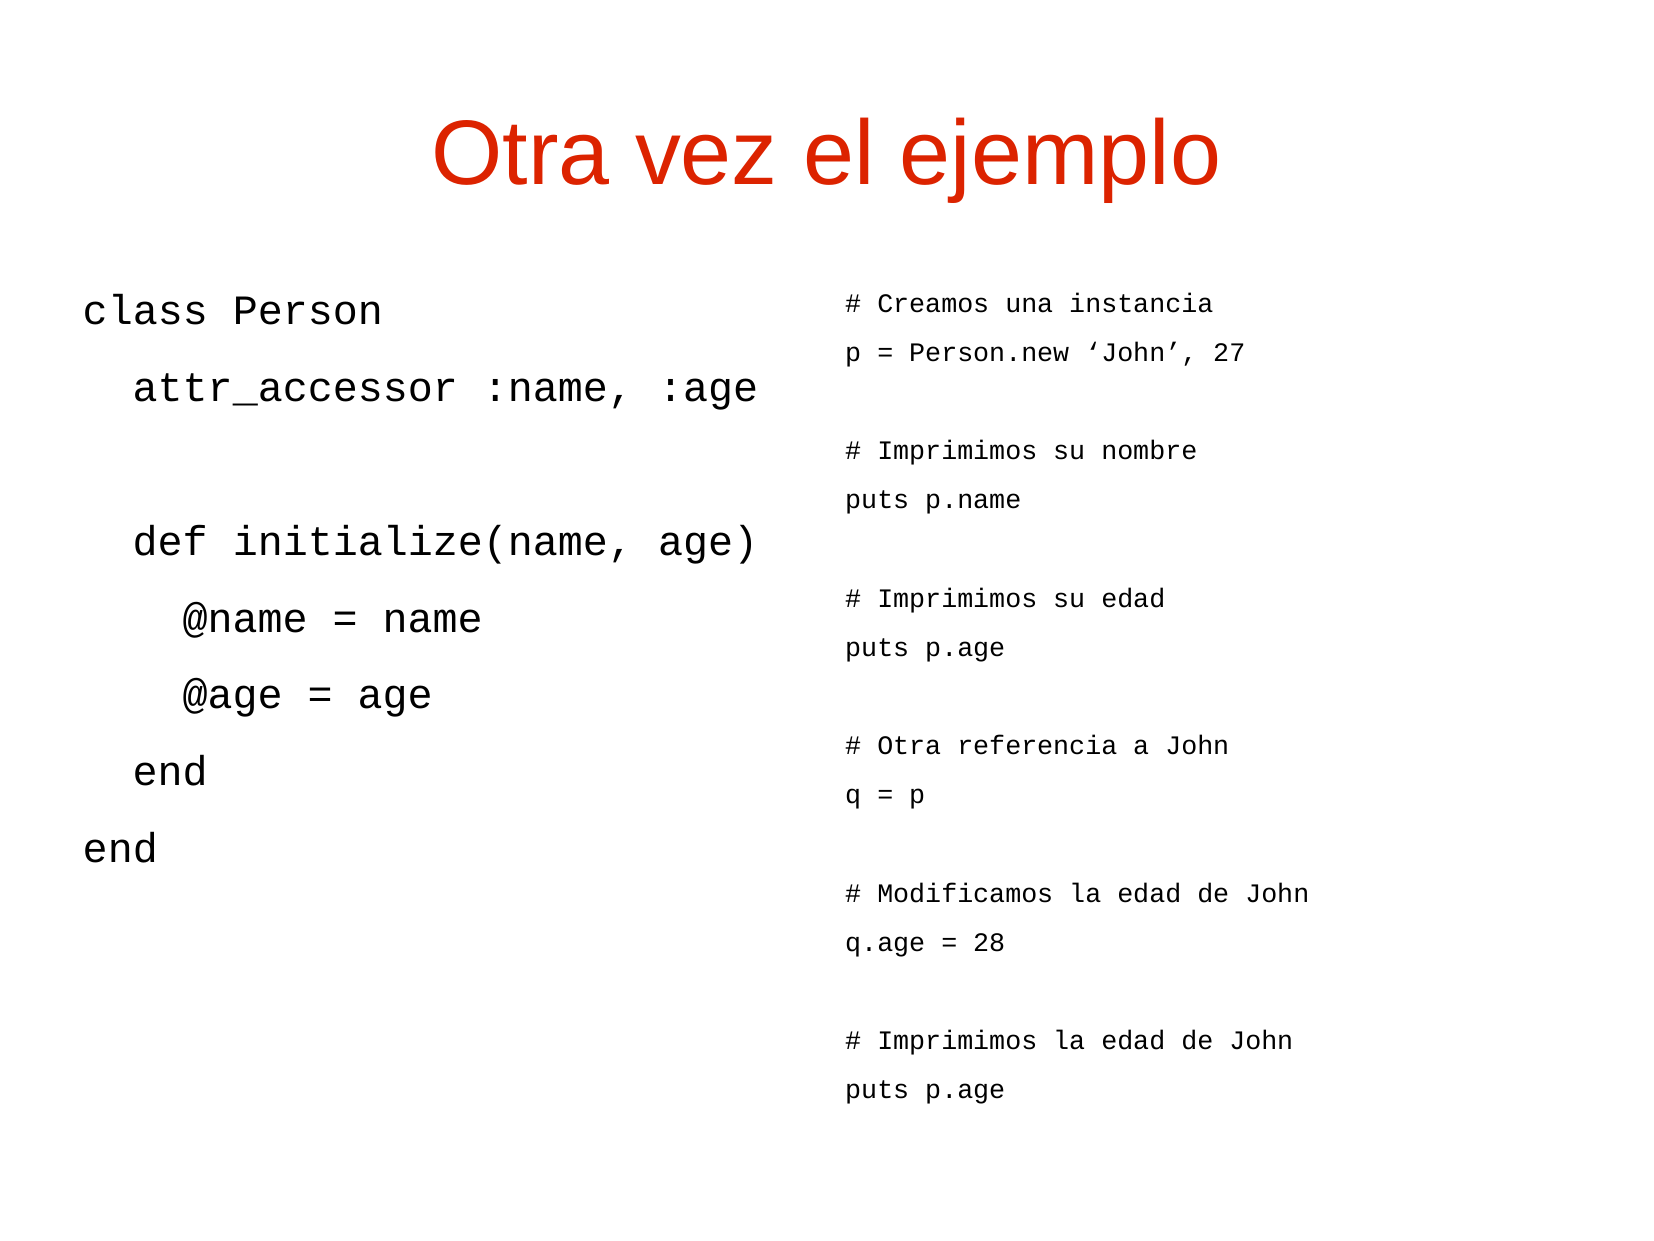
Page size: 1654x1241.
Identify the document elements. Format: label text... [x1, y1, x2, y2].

title Otra vez el ejemplo [82, 49, 1571, 257]
list # Creamos una instancia p = Person.new ‘John’, 27 # Imprimimos su nombre puts p.name # Imprimimos su edad puts p.age # Otra referencia a John q = p # Modificamos la edad de John q.age = 28 # Imprimimos la edad de John puts p.age [845, 290, 1572, 1109]
list class Person attr_accessor :name, :age def initialize(name, age) @name = name @age = age end end [82, 290, 809, 1109]
